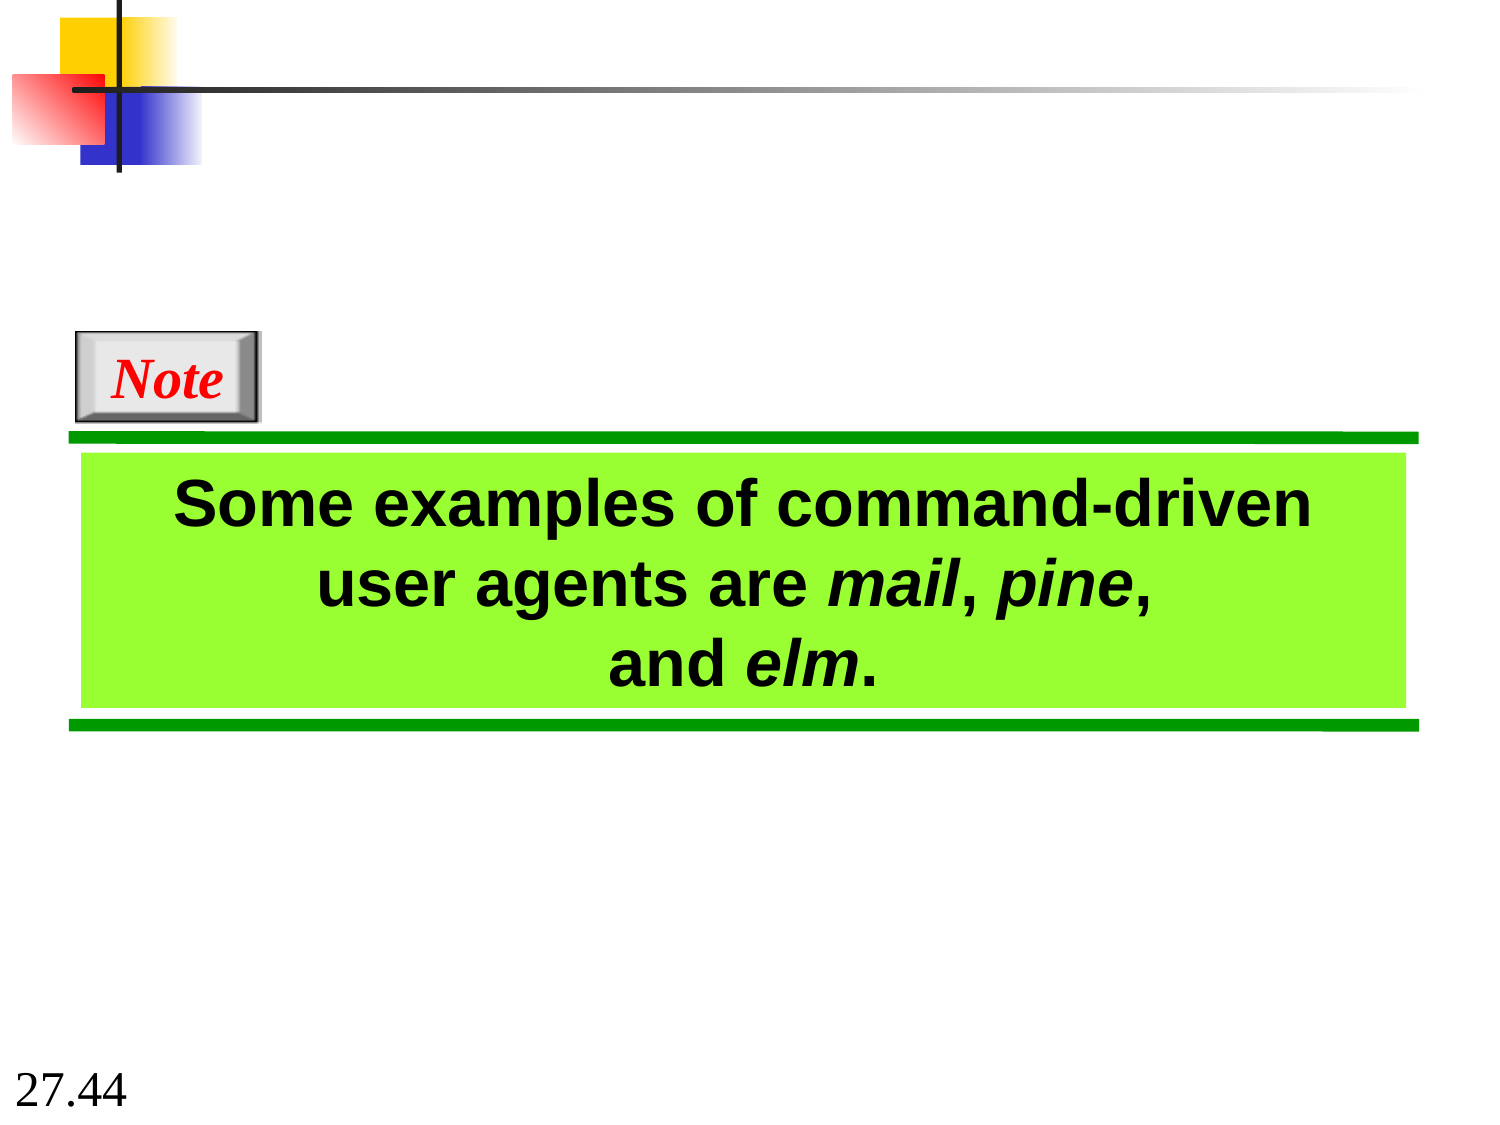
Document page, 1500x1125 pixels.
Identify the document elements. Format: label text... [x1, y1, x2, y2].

text_box [12, 0, 1423, 173]
text_box Note [96, 332, 240, 418]
picture [75, 331, 262, 424]
text_box Some examples of command-driven user agents are mail, pine, and elm. [81, 452, 1407, 708]
